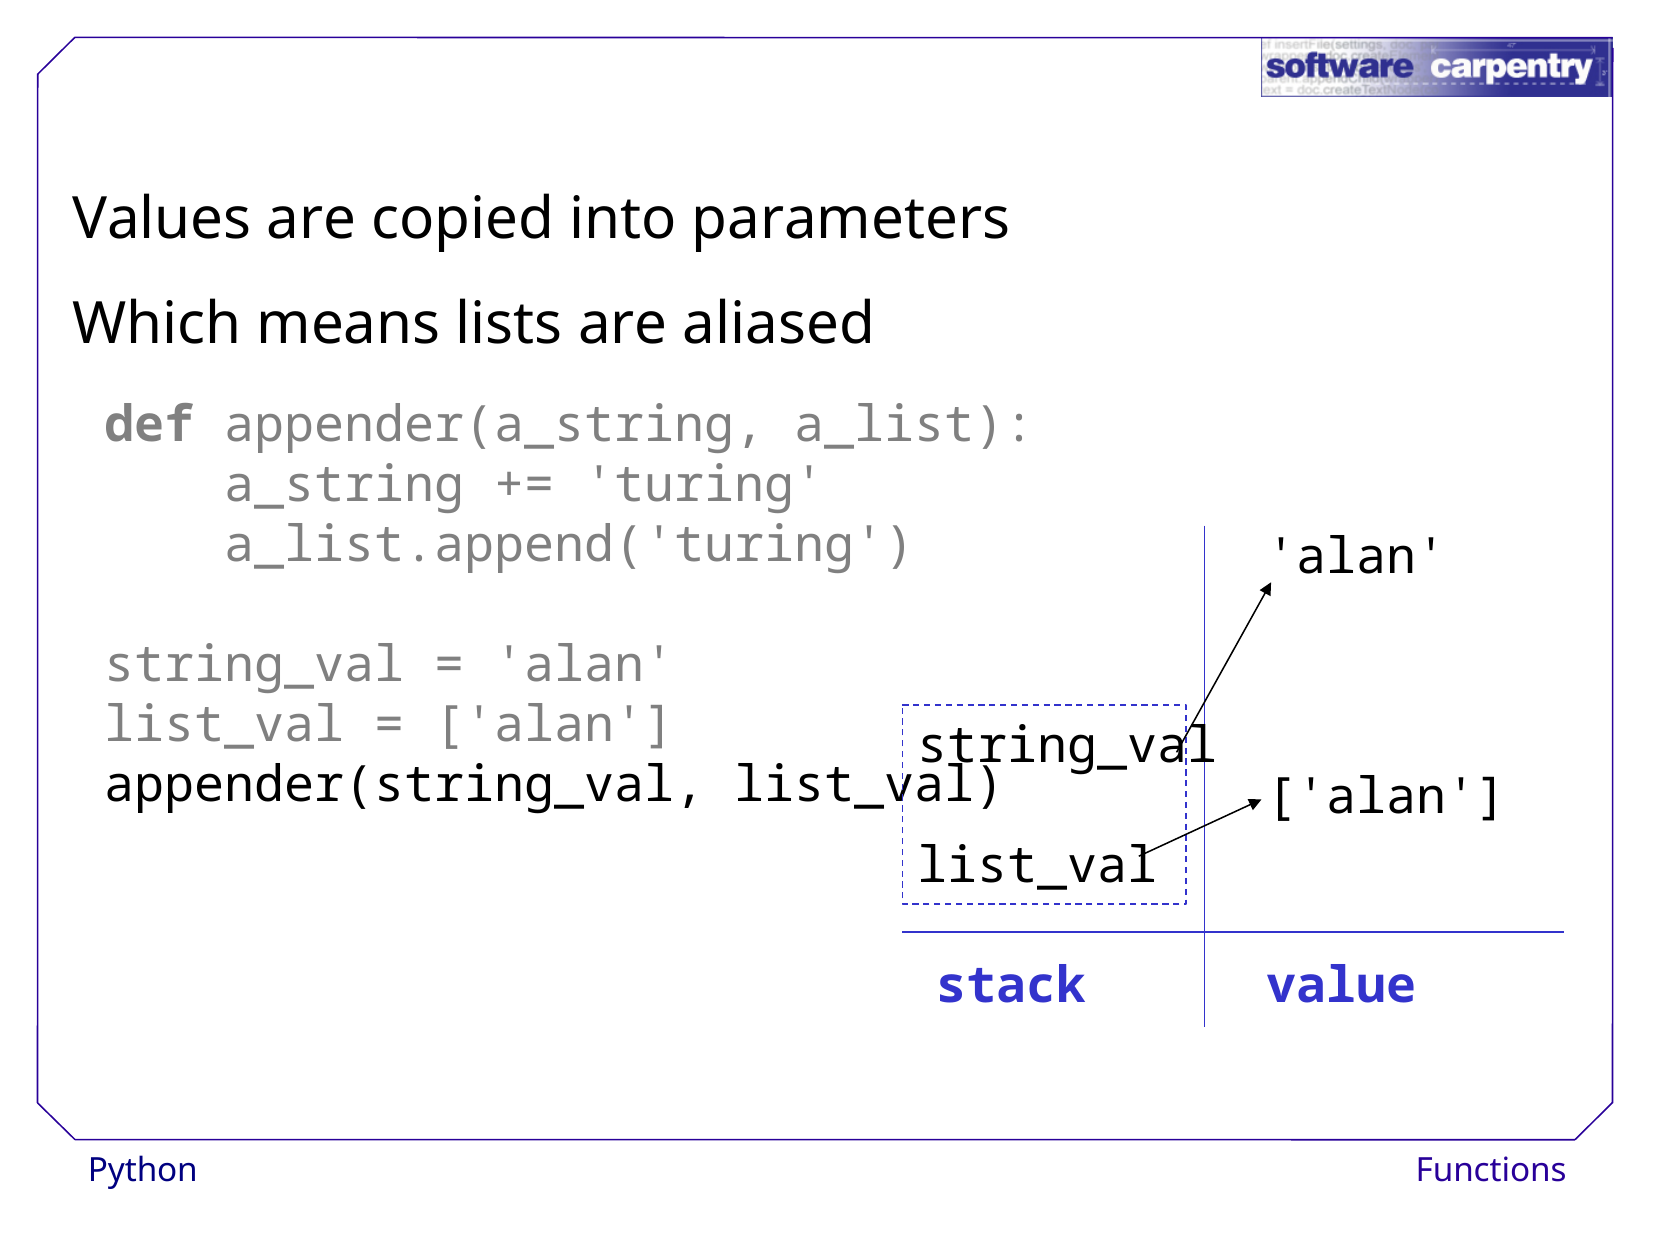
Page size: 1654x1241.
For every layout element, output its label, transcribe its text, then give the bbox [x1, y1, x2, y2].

text_box value [1252, 950, 1517, 1027]
text_box string_val list_val [902, 705, 1187, 904]
picture [1261, 39, 1613, 97]
text_box stack [921, 950, 1187, 1027]
text_box def appender(a_string, a_list): a_string += 'turing' a_list.append('turing') string_val = 'alan' list_val = ['alan'] appender(string_val, list_val) [89, 383, 931, 1093]
text_box 'alan' ['alan'] [1252, 516, 1583, 885]
text_box Values are copied into parameters Which means lists are aliased [57, 137, 1175, 364]
